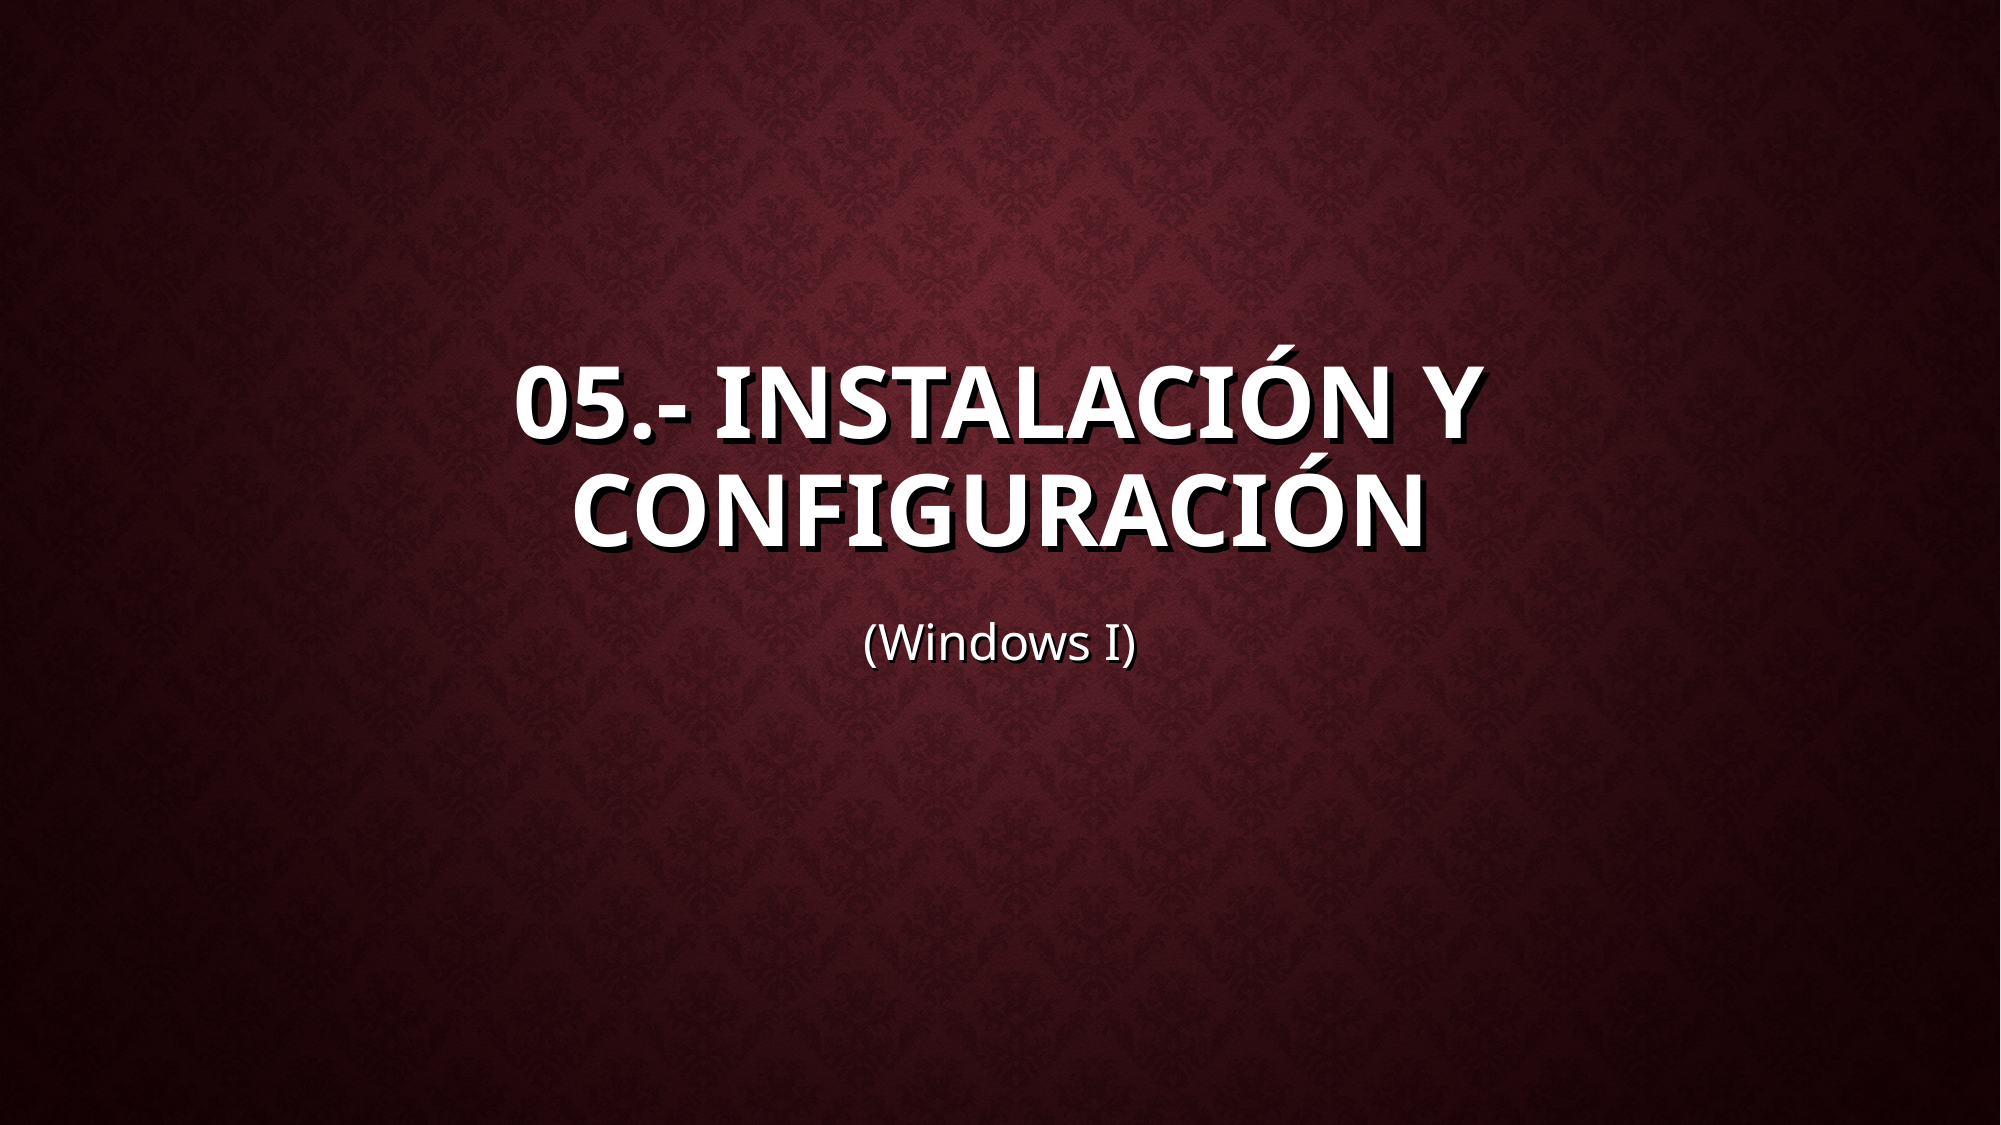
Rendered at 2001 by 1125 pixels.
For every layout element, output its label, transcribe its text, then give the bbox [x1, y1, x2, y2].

title 05.- Instalación y configuración [261, 184, 1739, 576]
subtitle (Windows I) [261, 590, 1739, 863]
